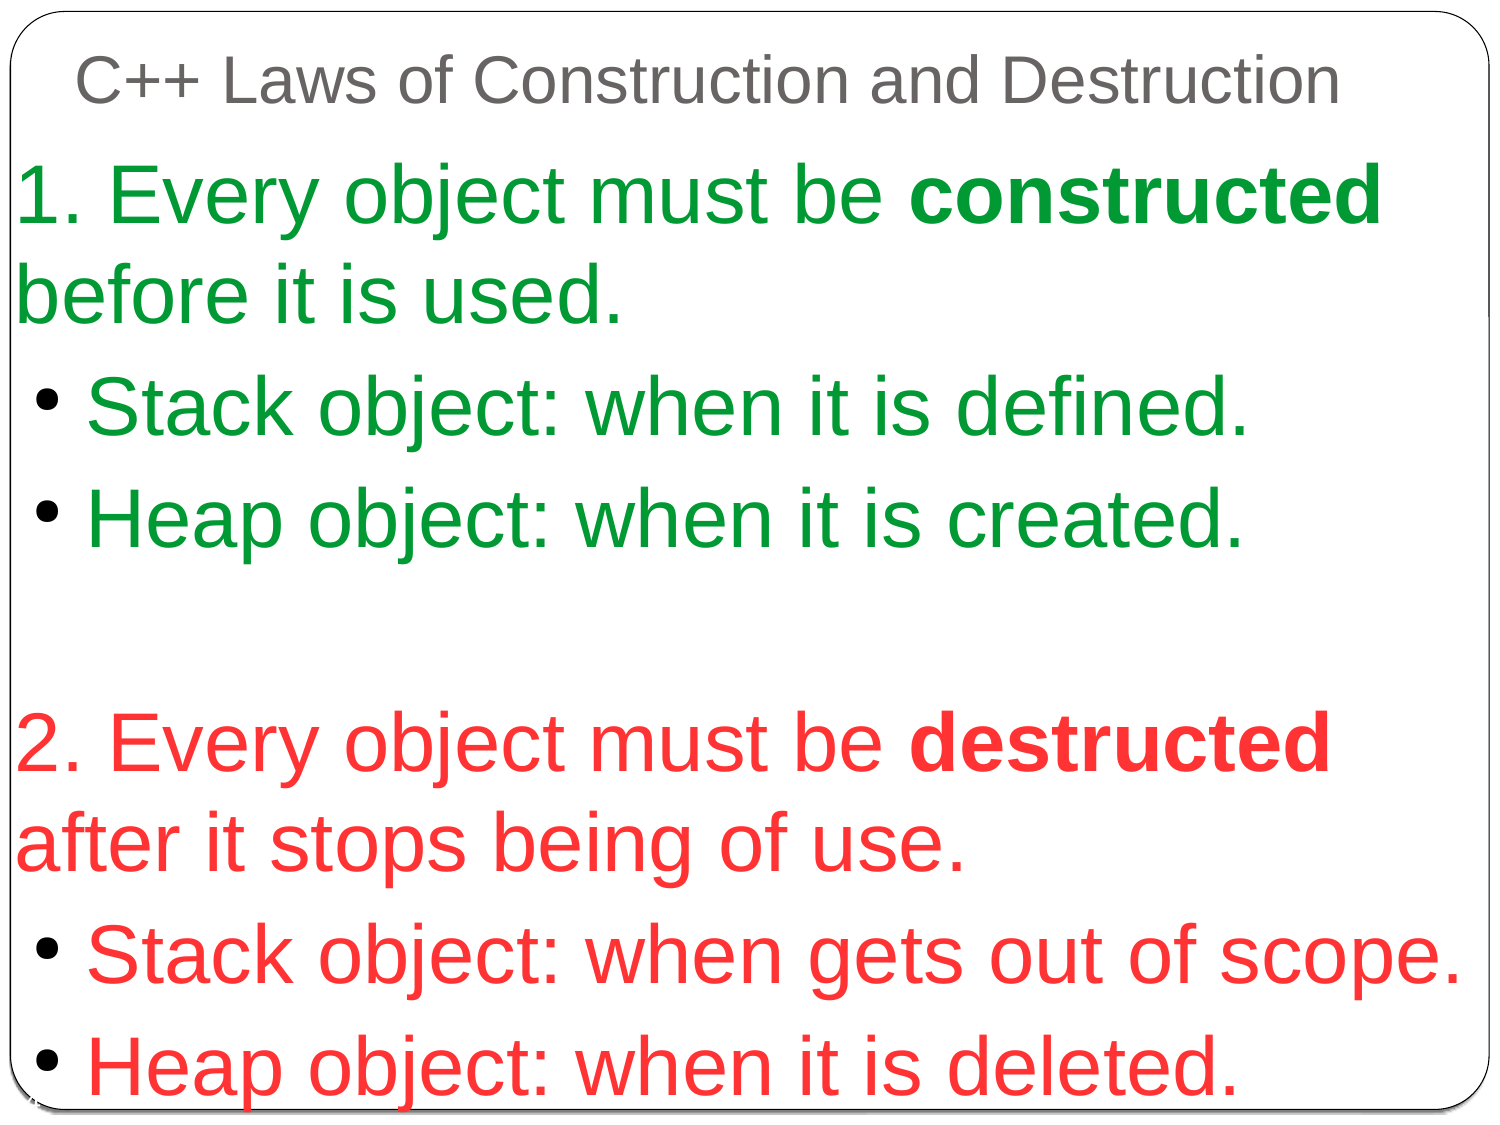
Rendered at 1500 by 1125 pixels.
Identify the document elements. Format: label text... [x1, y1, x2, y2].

title C++ Laws of Construction and Destruction [60, 27, 1460, 132]
list 1. Every object must be constructed before it is used. Stack object: when it is defined. Heap object: when it is created. 2. Every object must be destructed after it stops being of use. Stack object: when gets out of scope. Heap object: when it is deleted. [0, 132, 1486, 1125]
